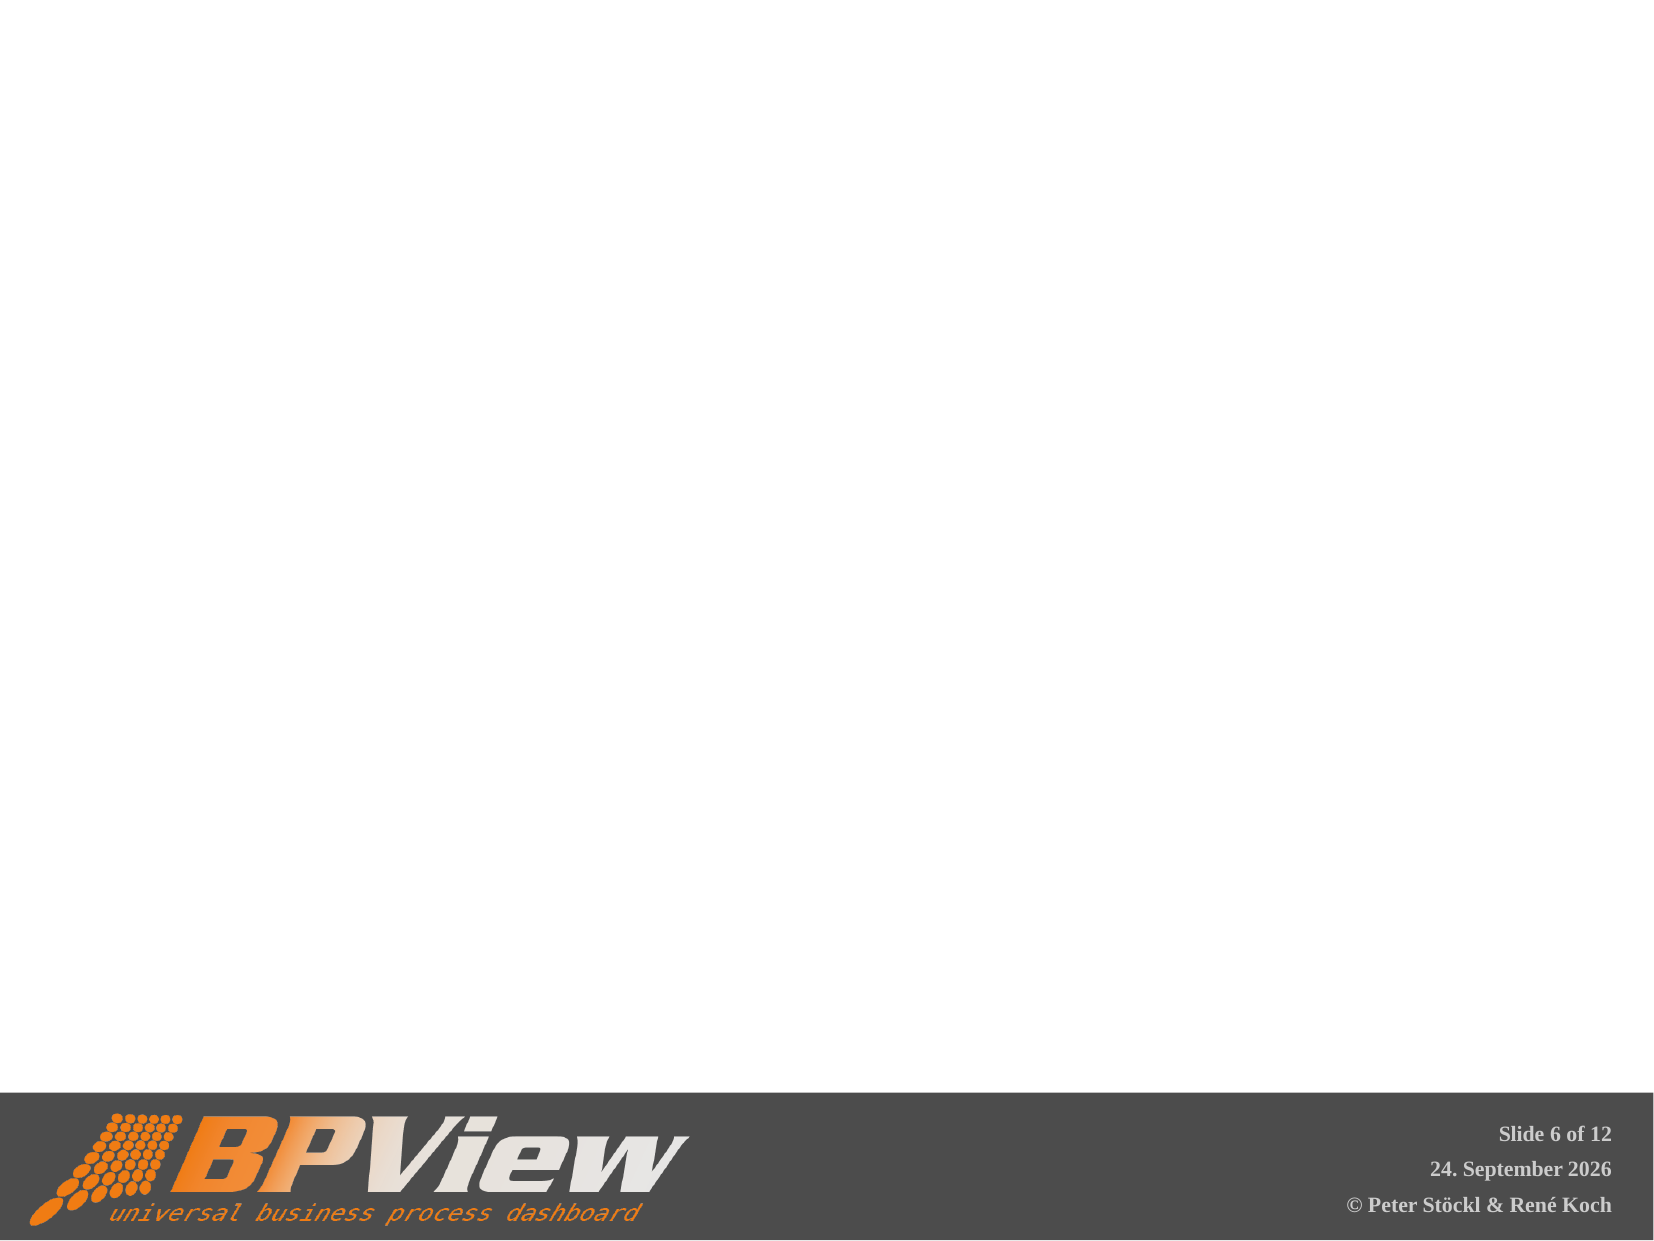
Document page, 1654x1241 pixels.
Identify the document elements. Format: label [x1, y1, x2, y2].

picture [29, 1113, 709, 1229]
